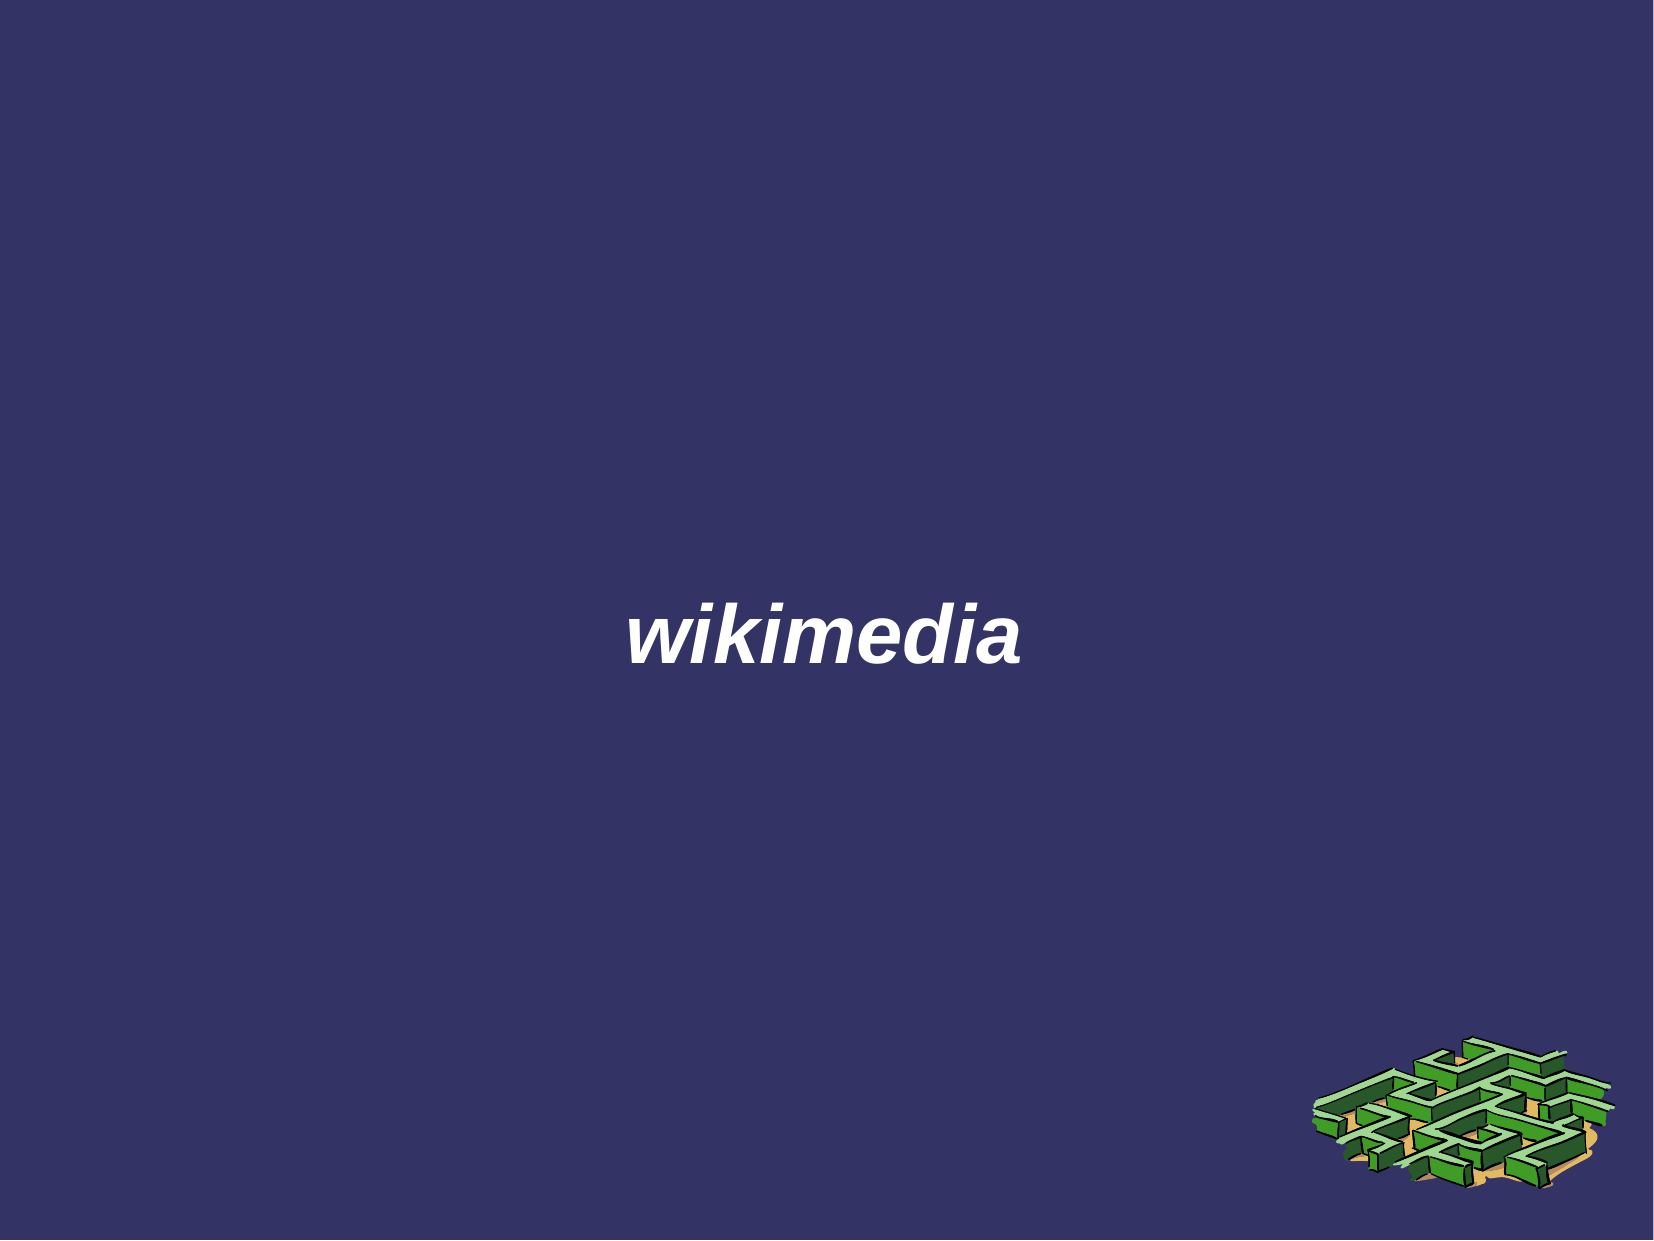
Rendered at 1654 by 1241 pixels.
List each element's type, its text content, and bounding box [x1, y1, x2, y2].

title wikimedia [118, 531, 1531, 739]
